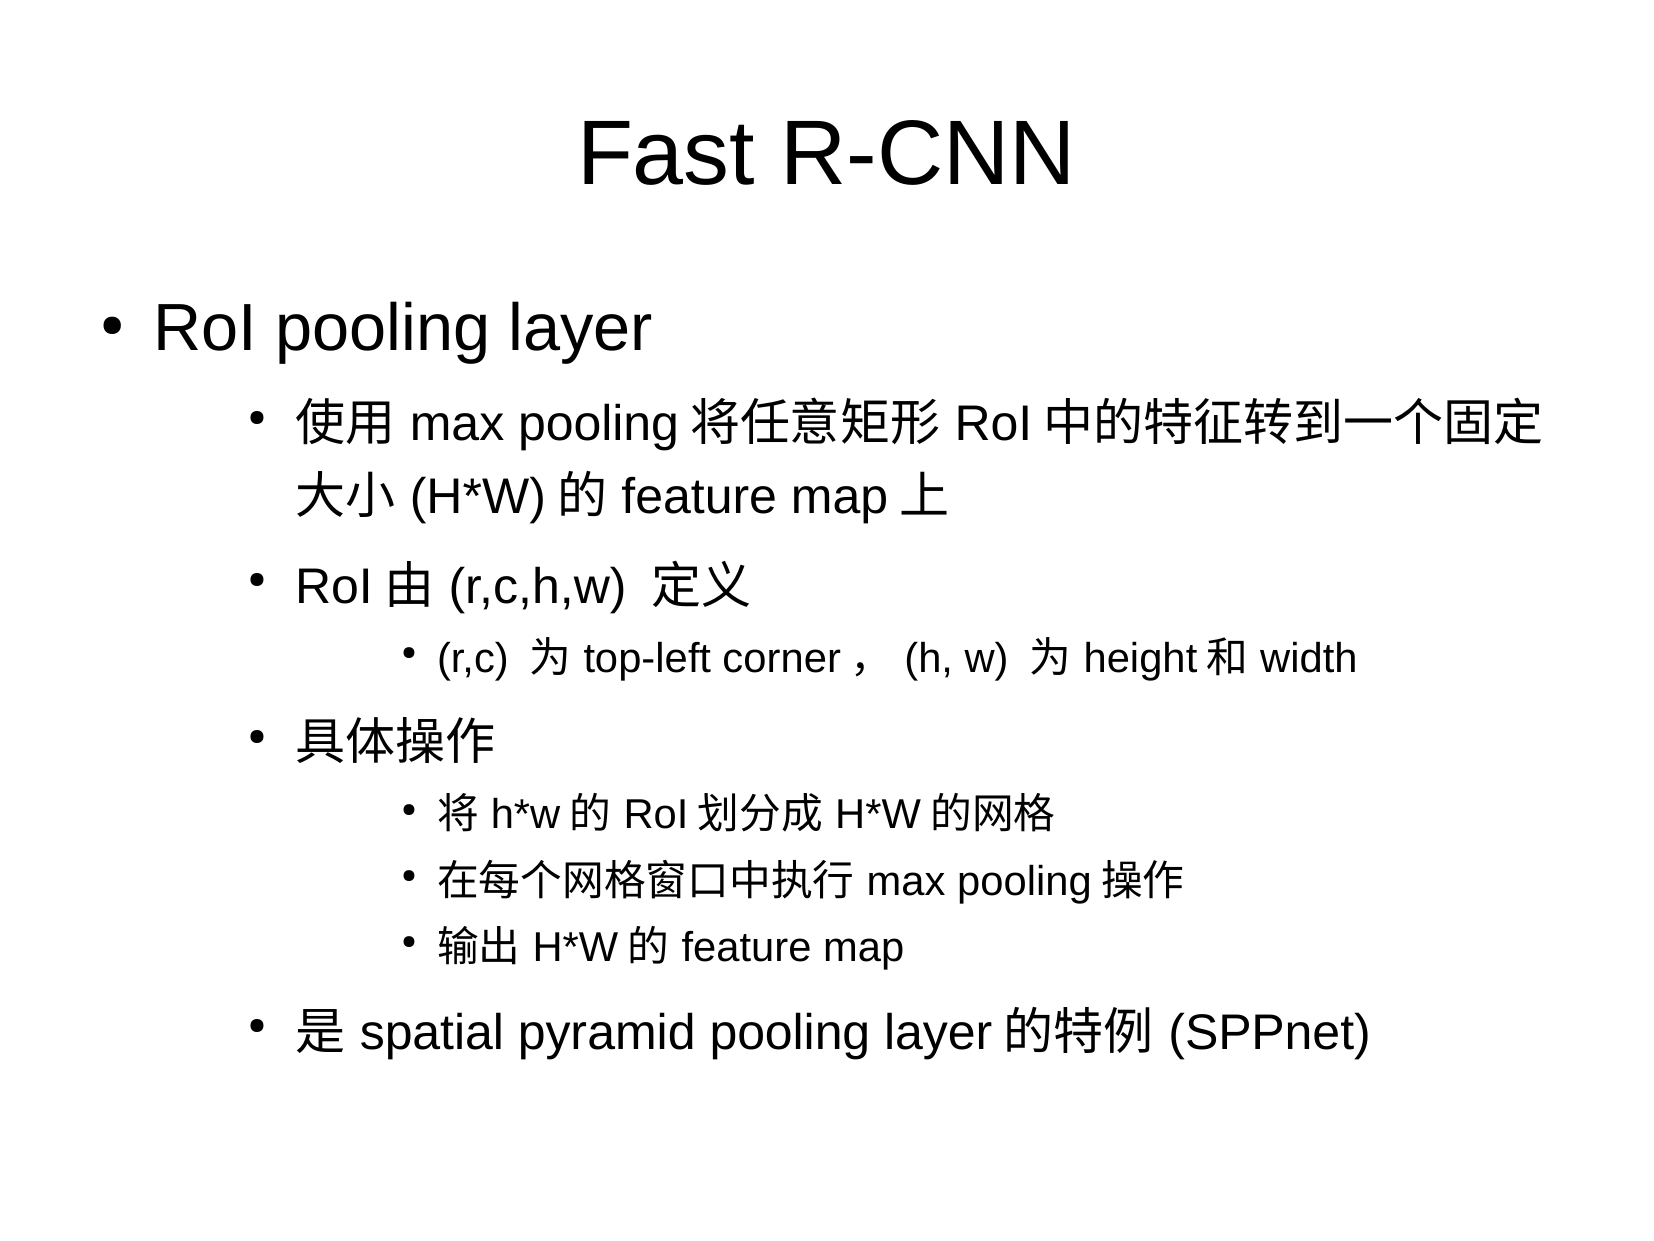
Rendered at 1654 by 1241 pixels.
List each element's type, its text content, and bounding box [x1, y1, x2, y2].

list RoI pooling layer 使用max pooling将任意矩形RoI中的特征转到一个固定大小(H*W)的feature map上 RoI由(r,c,h,w) 定义 (r,c) 为top-left corner，(h, w) 为height和width 具体操作 将h*w的RoI划分成H*W的网格 在每个网格窗口中执行max pooling操作 输出H*W的feature map 是spatial pyramid pooling layer的特例(SPPnet) [82, 290, 1571, 1134]
title Fast R-CNN [82, 49, 1571, 257]
